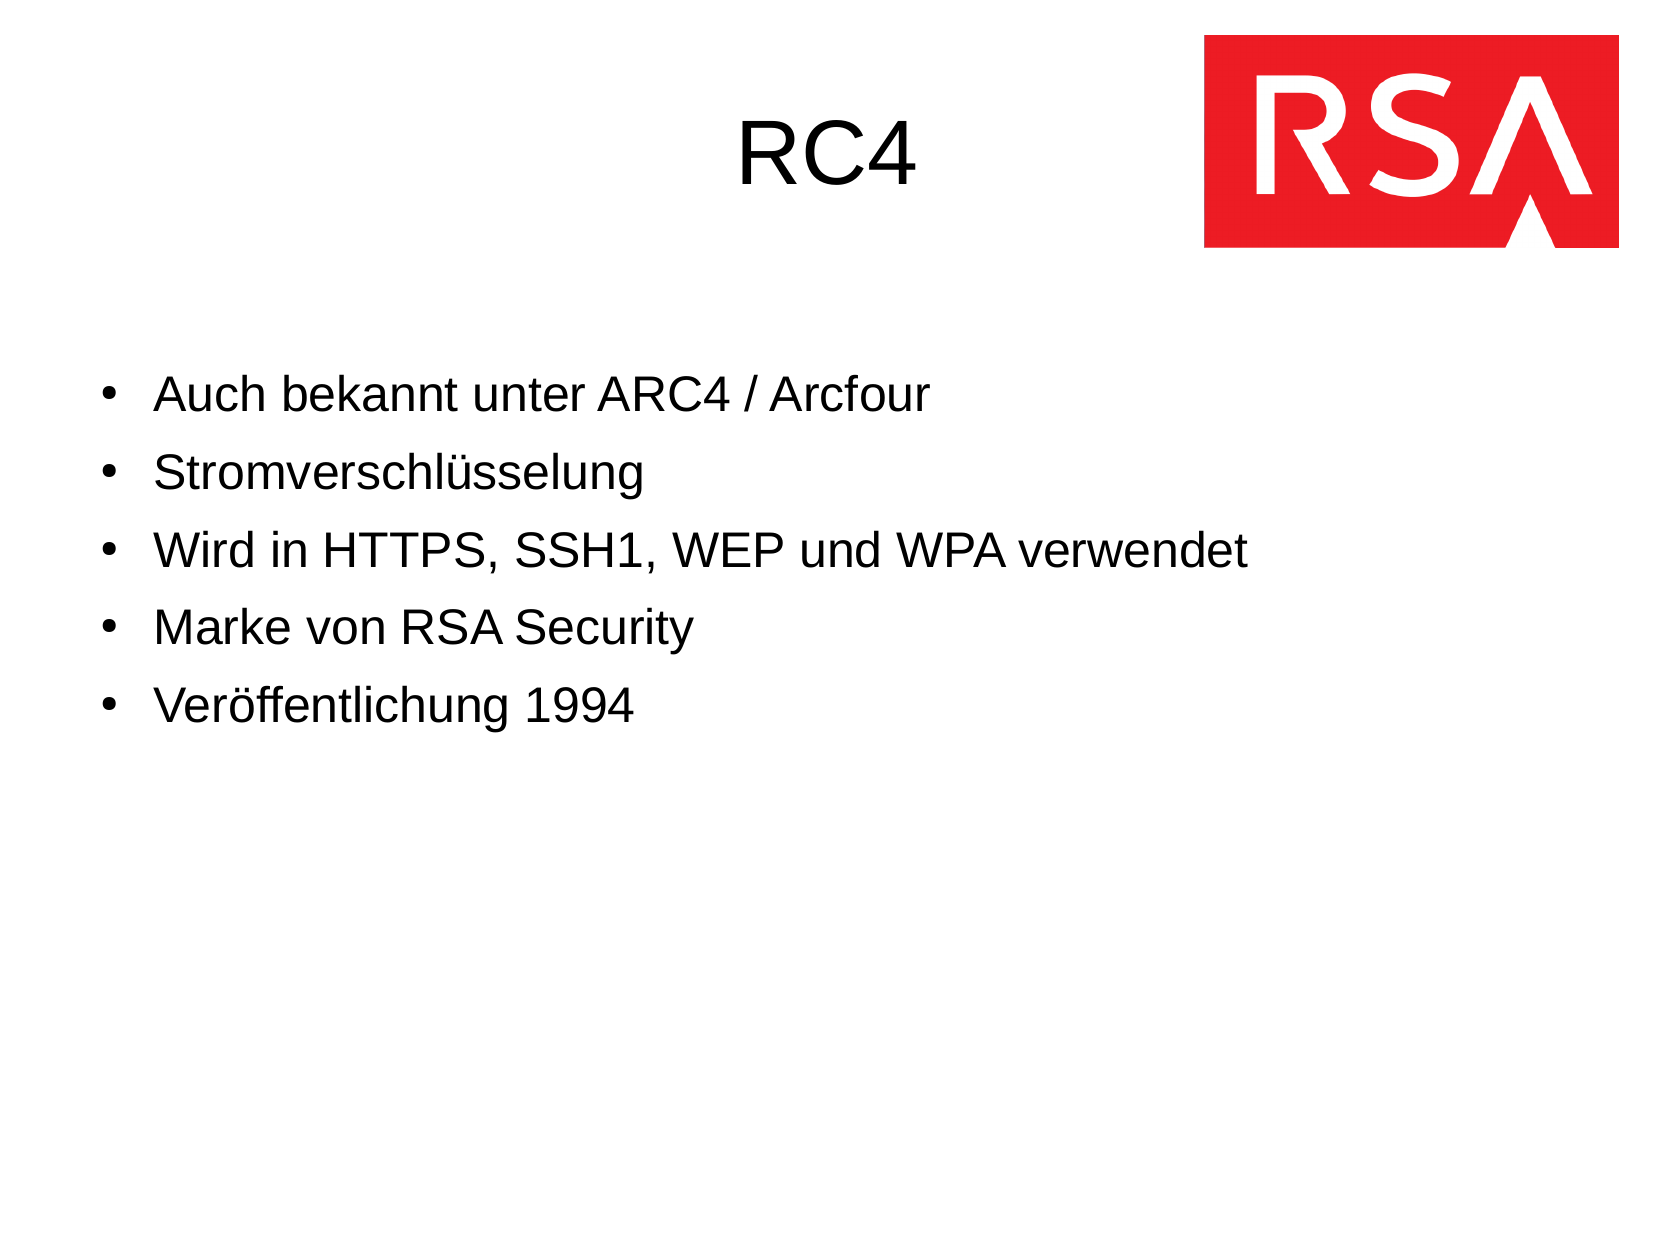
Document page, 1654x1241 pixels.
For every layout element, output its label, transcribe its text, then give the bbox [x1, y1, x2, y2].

picture [1204, 35, 1619, 249]
title RC4 [82, 49, 1571, 257]
list Auch bekannt unter ARC4 / Arcfour Stromverschlüsselung Wird in HTTPS, SSH1, WEP und WPA verwendet Marke von RSA Security Veröffentlichung 1994 [82, 366, 1571, 1010]
